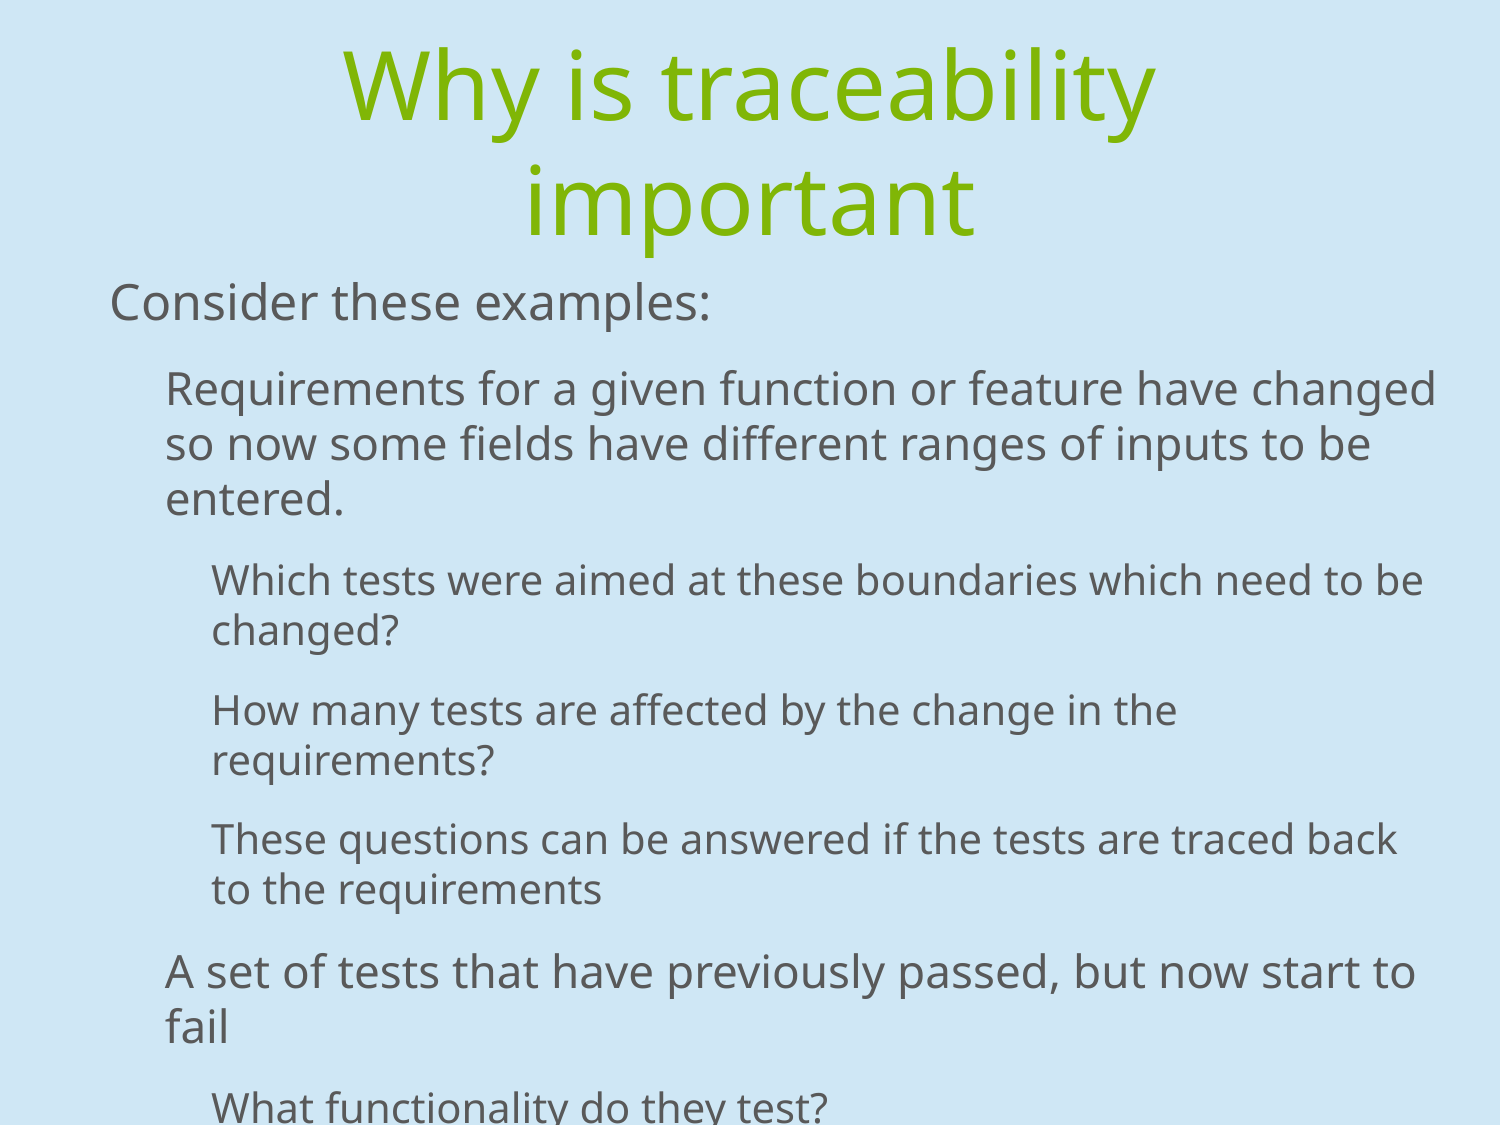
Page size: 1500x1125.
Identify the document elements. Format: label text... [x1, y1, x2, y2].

list Consider these examples: Requirements for a given function or feature have changed so now some fields have different ranges of inputs to be entered. Which tests were aimed at these boundaries which need to be changed? How many tests are affected by the change in the requirements? These questions can be answered if the tests are traced back to the requirements A set of tests that have previously passed, but now start to fail What functionality do they test? We can identify the functionality easily if there is traceability We want to know whether or not we have tested all of the specified requirements We can determine if we’ve done enough testing if there is a traceability matrix [37, 262, 1459, 1091]
title Why is traceability important [90, 17, 1410, 237]
